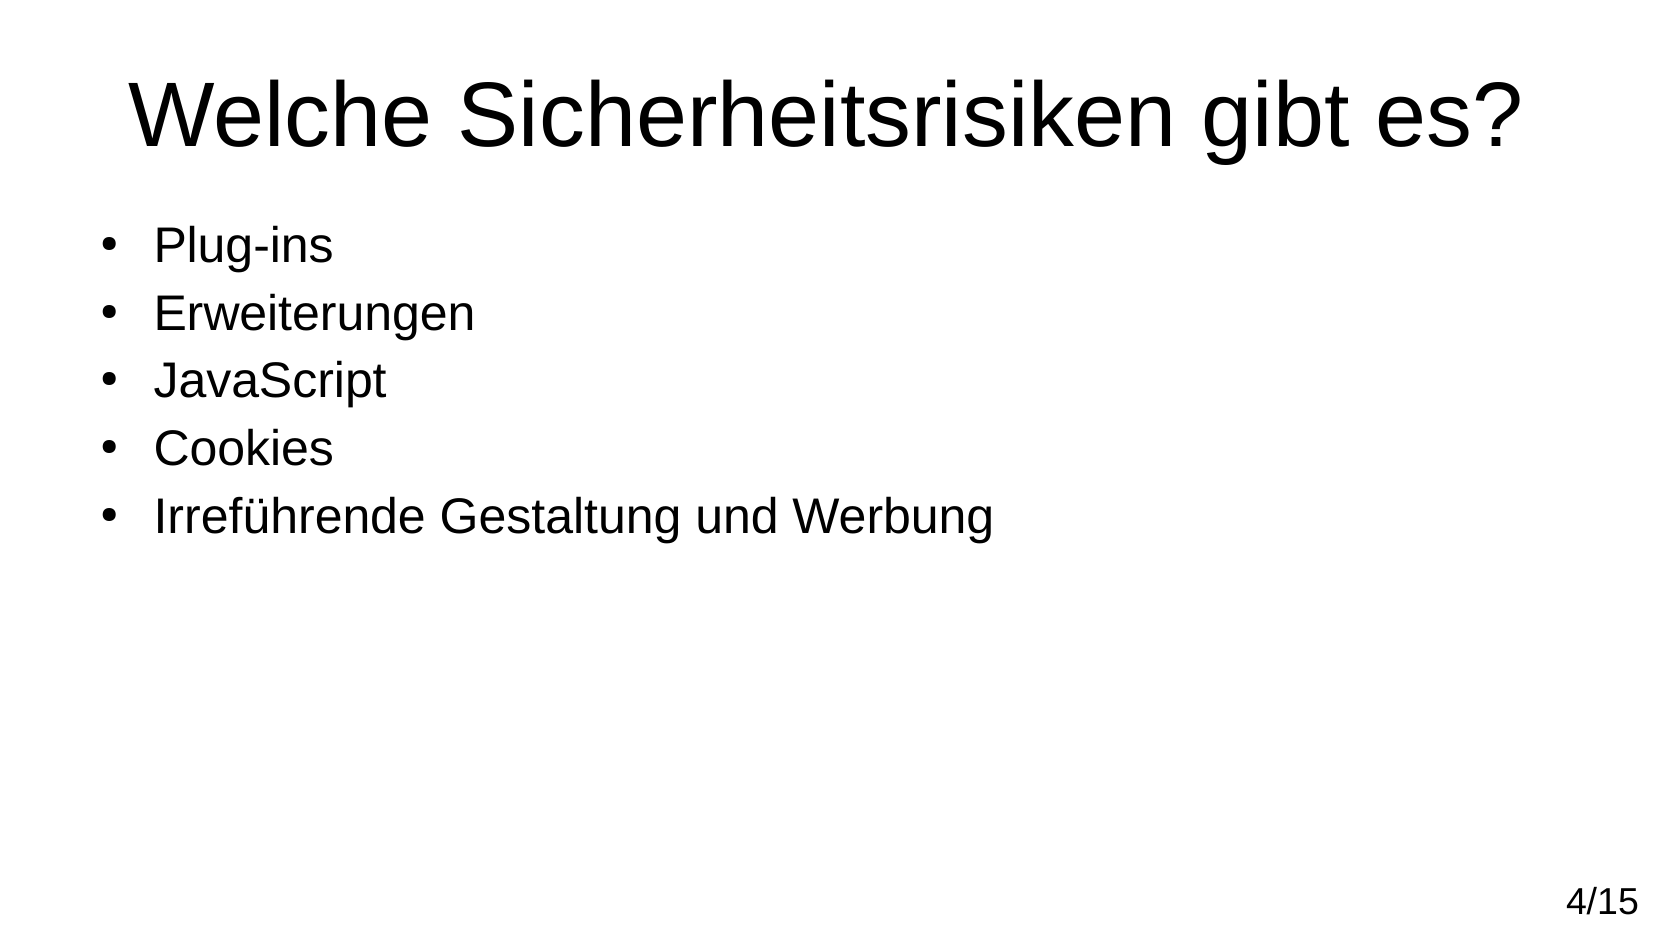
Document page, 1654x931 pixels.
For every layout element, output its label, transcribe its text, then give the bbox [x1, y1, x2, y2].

title Welche Sicherheitsrisiken gibt es? [82, 37, 1571, 193]
text_box 4/15 [1551, 873, 1654, 931]
list Plug-ins Erweiterungen JavaScript Cookies Irreführende Gestaltung und Werbung [82, 217, 1571, 758]
